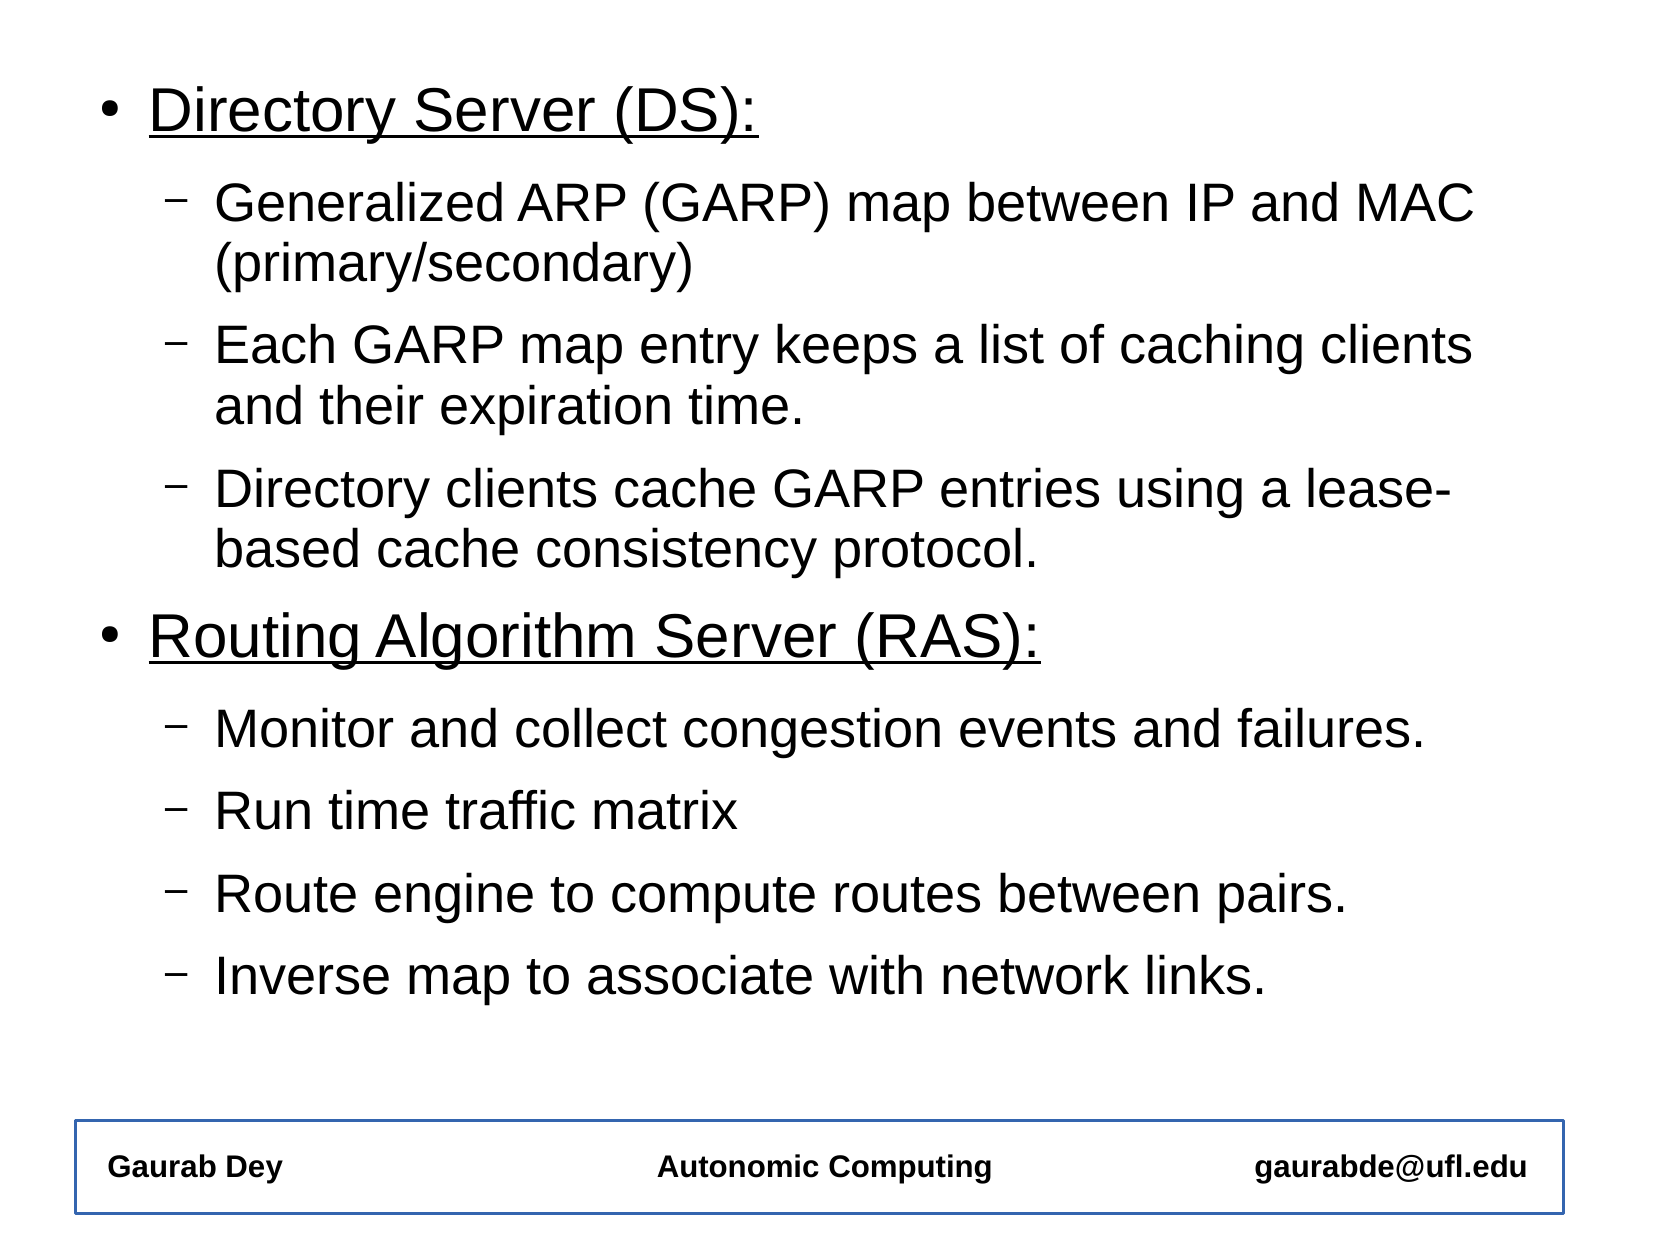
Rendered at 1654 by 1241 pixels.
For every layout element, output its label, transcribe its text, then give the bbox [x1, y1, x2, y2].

list Directory Server (DS): Generalized ARP (GARP) map between IP and MAC (primary/secondary) Each GARP map entry keeps a list of caching clients and their expiration time. Directory clients cache GARP entries using a lease-based cache consistency protocol. Routing Algorithm Server (RAS): Monitor and collect congestion events and failures. Run time traffic matrix Route engine to compute routes between pairs. Inverse map to associate with network links. [82, 75, 1571, 1010]
title Gaurab Dey Autonomic Computing gaurabde@ufl.edu [75, 1120, 1564, 1214]
